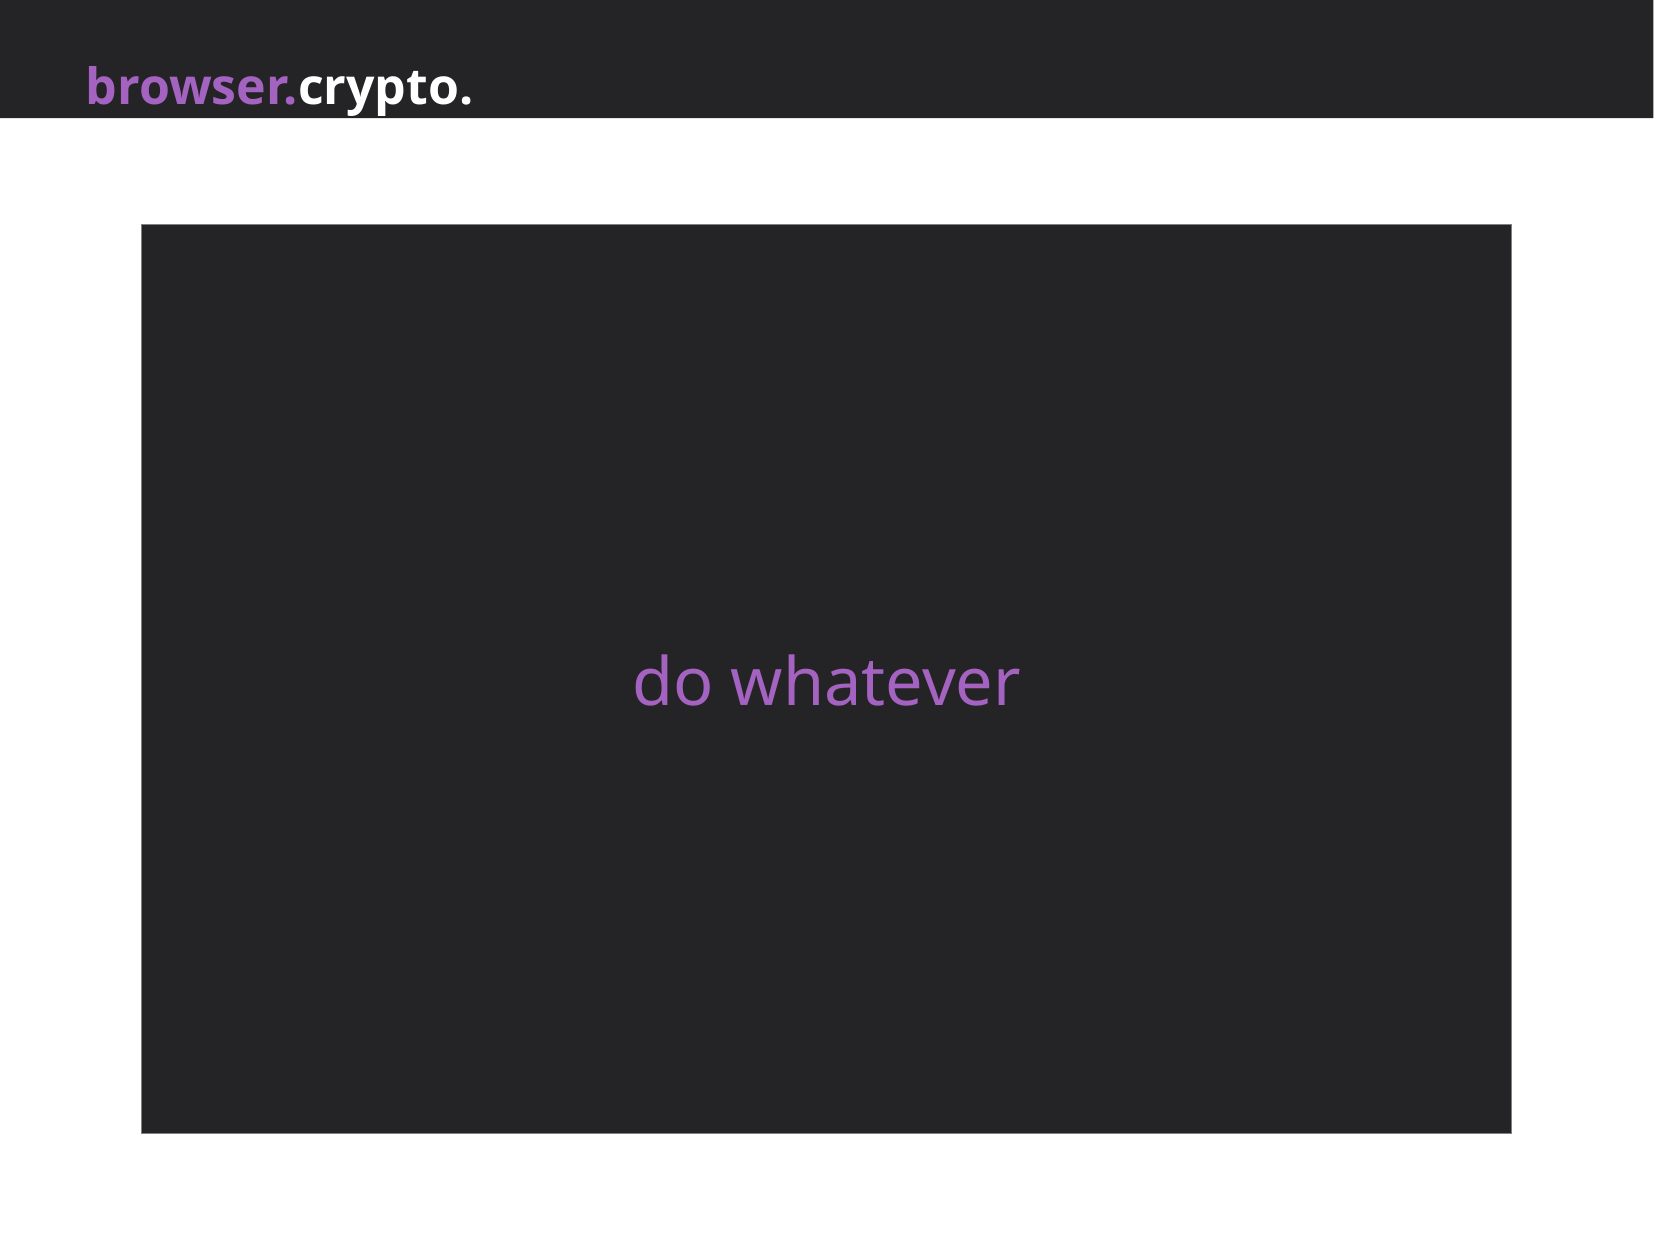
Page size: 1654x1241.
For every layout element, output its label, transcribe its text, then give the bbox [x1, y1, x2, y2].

text_box [0, 0, 1654, 119]
text_box do whatever [141, 224, 1512, 1134]
text_box [165, 531, 1441, 1087]
text_box browser.crypto. [70, 43, 567, 119]
